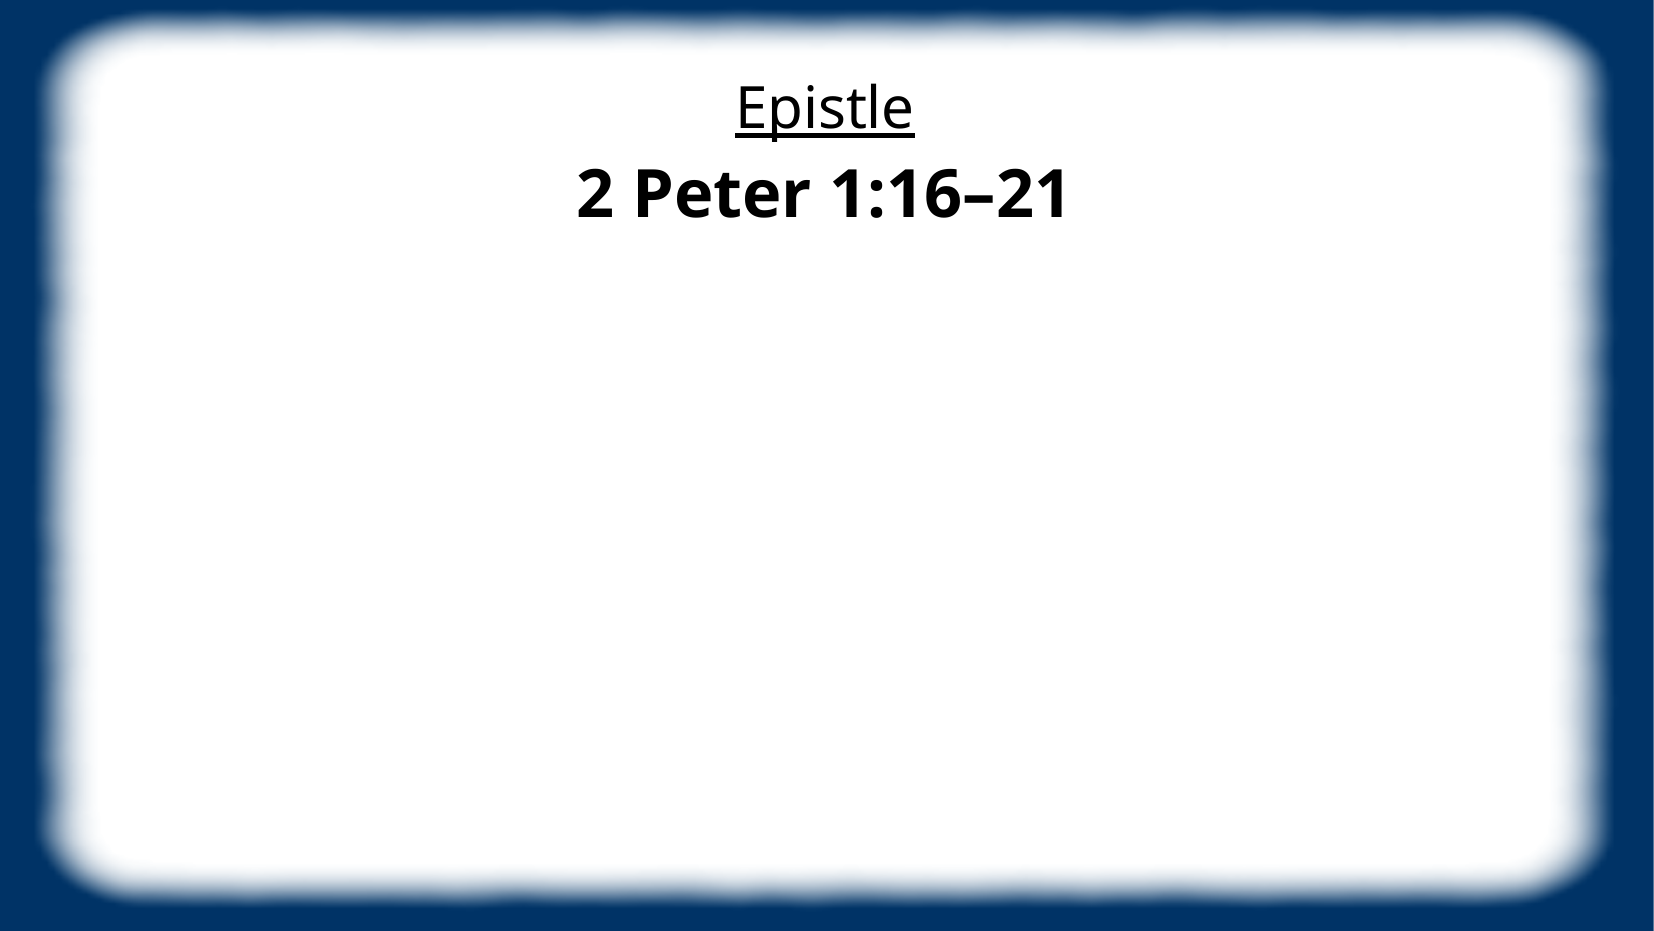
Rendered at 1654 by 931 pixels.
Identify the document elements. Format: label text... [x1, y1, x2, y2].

text_box Epistle 2 Peter 1:16–21 [90, 59, 1561, 241]
picture [0, 0, 1654, 931]
